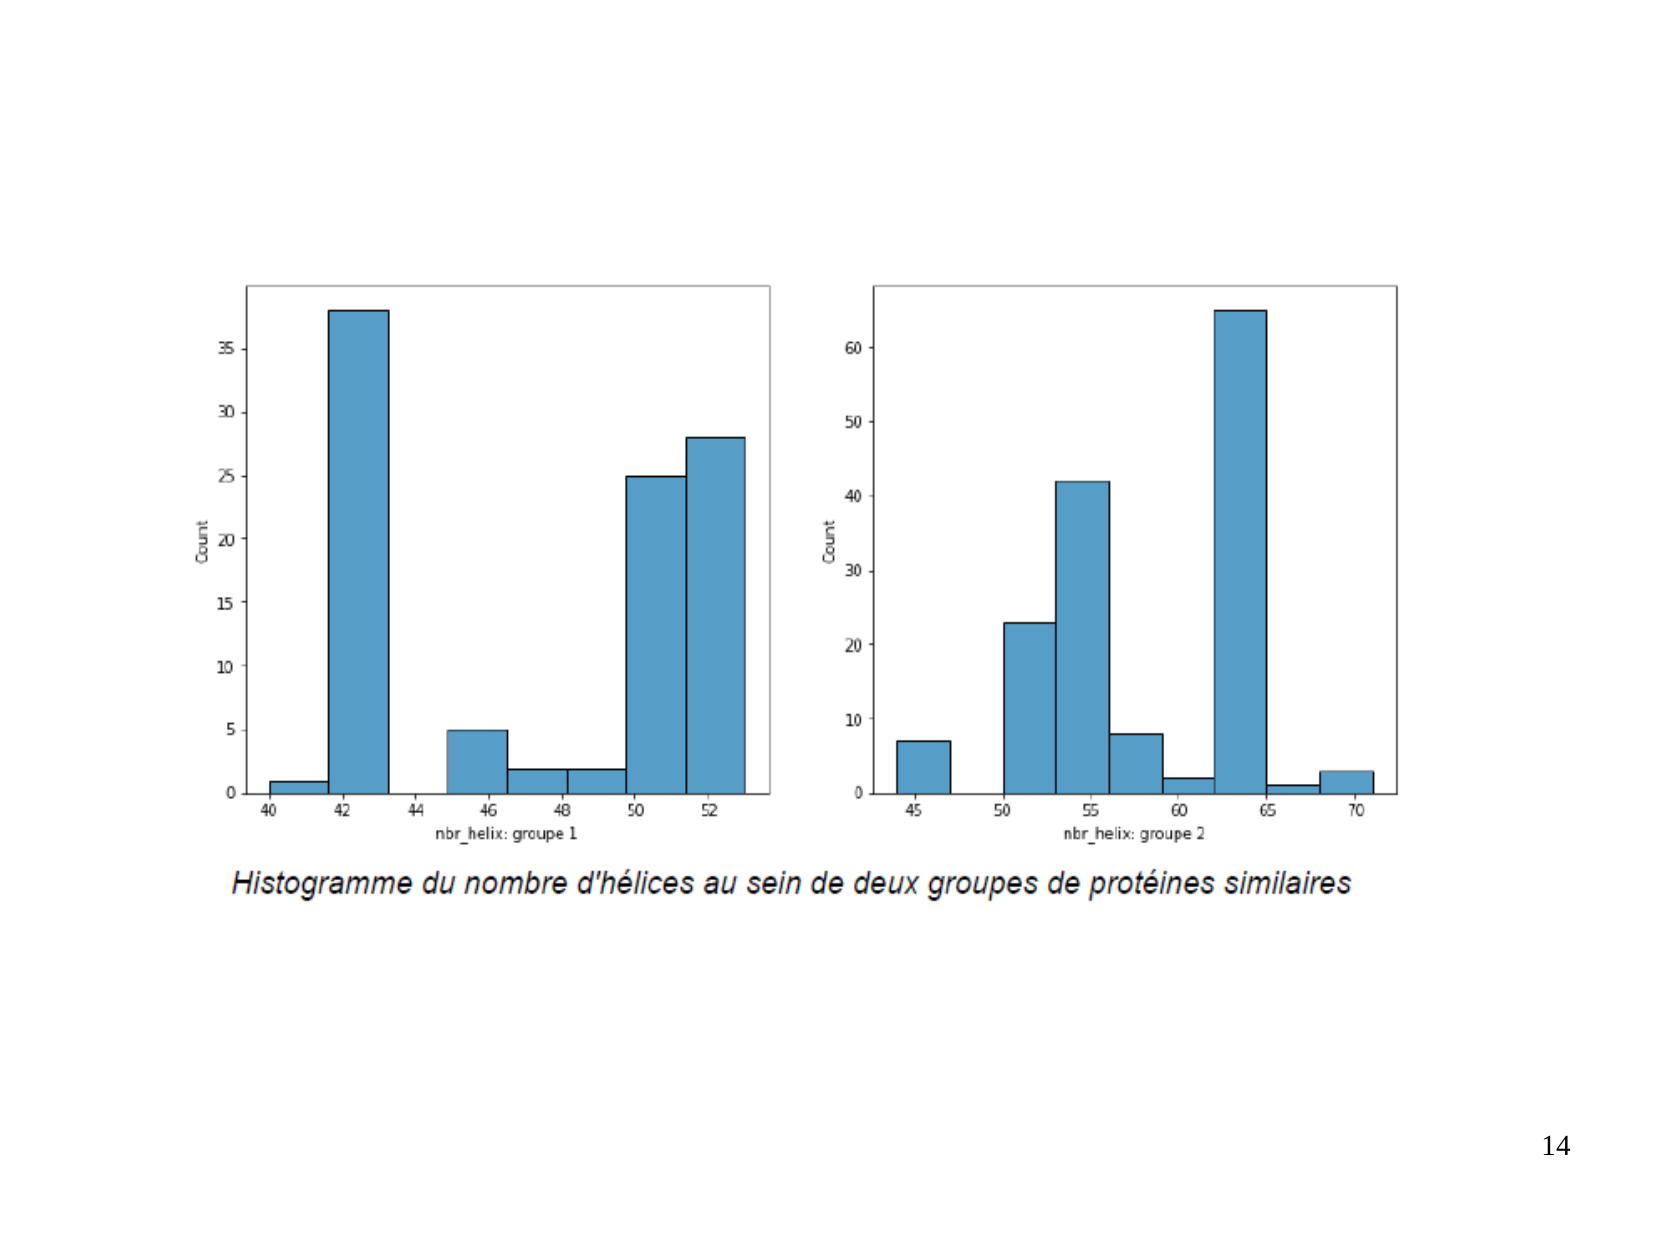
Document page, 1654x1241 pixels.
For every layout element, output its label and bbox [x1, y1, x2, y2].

picture [191, 259, 1465, 933]
